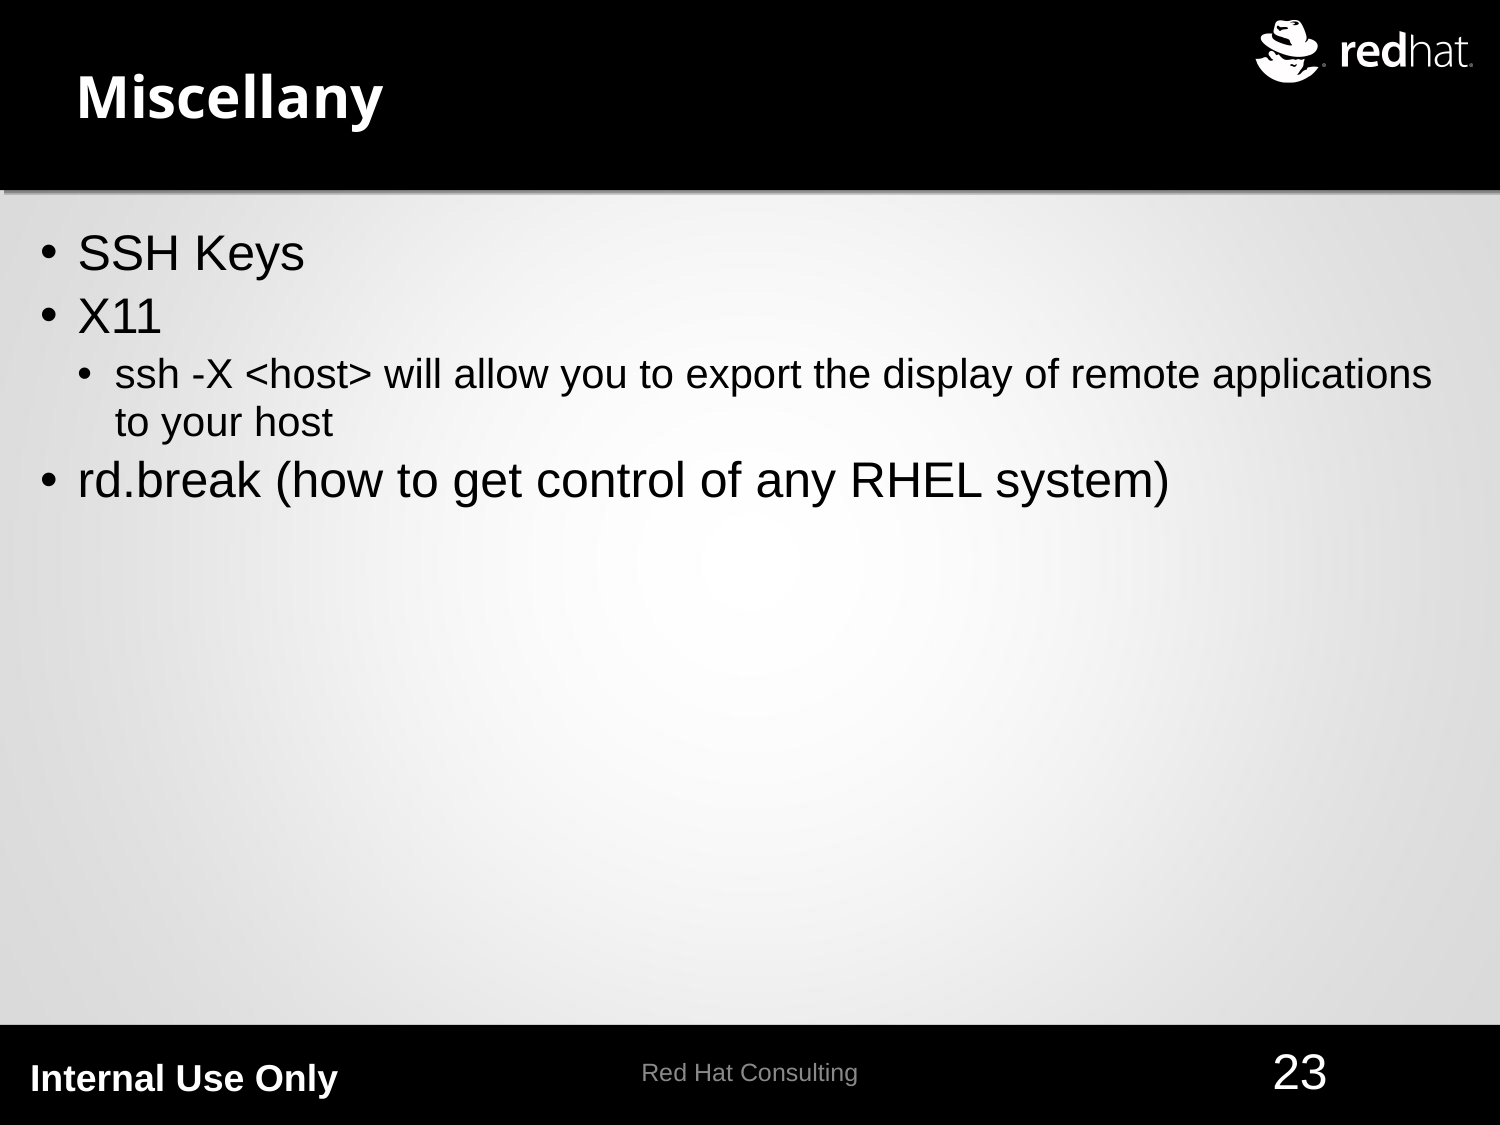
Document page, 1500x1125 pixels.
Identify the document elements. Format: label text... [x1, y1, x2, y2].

text_box Red Hat Consulting [512, 1042, 988, 1103]
list SSH Keys X11 ssh -X <host> will allow you to export the display of remote applications to your host rd.break (how to get control of any RHEL system) [24, 216, 1471, 992]
picture [0, 191, 1500, 1024]
picture [1254, 12, 1476, 88]
title Miscellany [0, 0, 1234, 191]
text_box <number> [1257, 1042, 1426, 1103]
